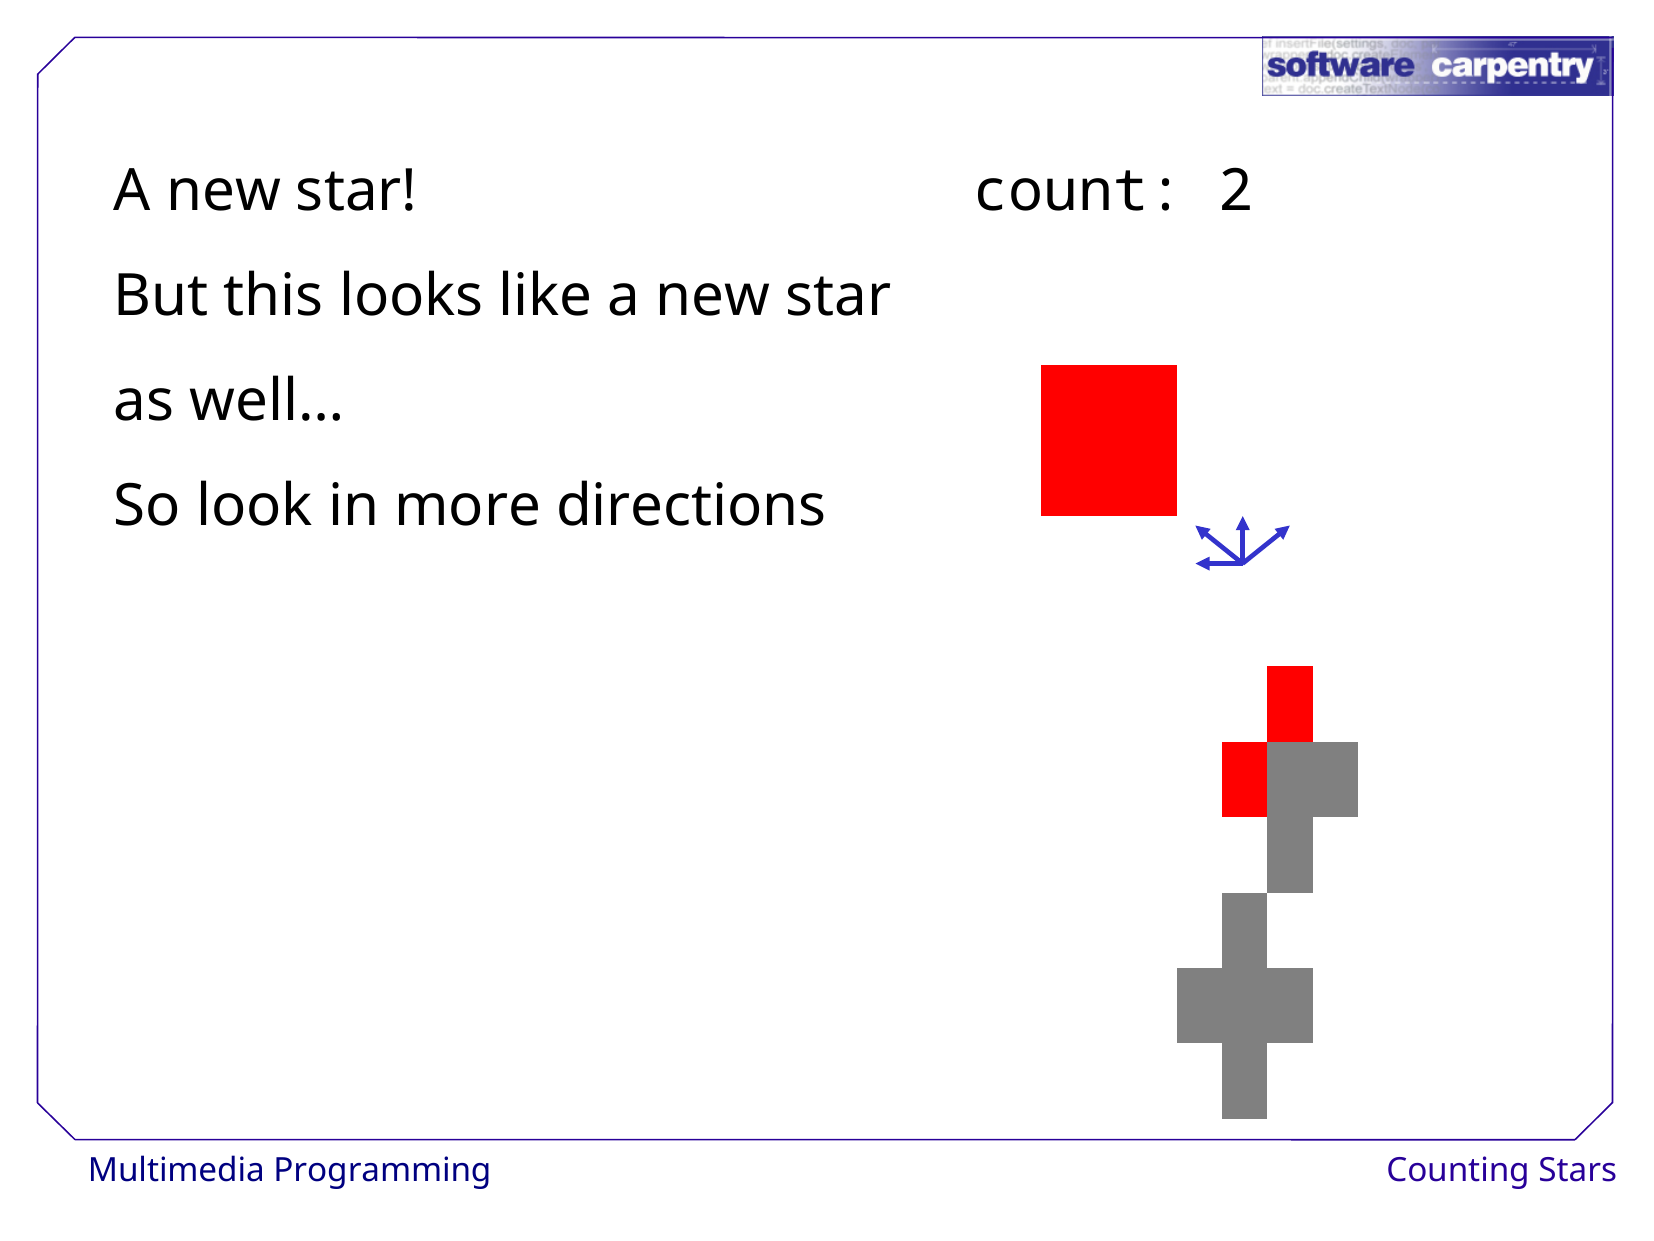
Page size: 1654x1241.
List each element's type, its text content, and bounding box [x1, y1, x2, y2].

table_cell [1086, 1119, 1131, 1194]
table_cell [1358, 968, 1403, 1043]
table_cell [1086, 817, 1131, 893]
table_cell [950, 365, 995, 440]
table_cell [1358, 1119, 1403, 1194]
table_header [1358, 289, 1403, 365]
table_cell [1313, 742, 1358, 817]
table_cell [1267, 1043, 1313, 1119]
table_header [1313, 289, 1358, 365]
table_cell [1086, 968, 1131, 1043]
table_cell [1267, 516, 1313, 591]
table_cell [1131, 817, 1177, 893]
table_header [1267, 289, 1313, 365]
table_cell [1313, 591, 1358, 666]
table_cell [1177, 968, 1222, 1043]
table_cell [1222, 365, 1267, 440]
table_cell [1358, 365, 1403, 440]
table_cell [1041, 1043, 1086, 1119]
table_cell [1358, 1043, 1403, 1119]
table_header [995, 289, 1041, 365]
table_cell [950, 817, 995, 893]
table_cell [1131, 742, 1177, 817]
table_cell [1222, 591, 1267, 666]
table_cell [950, 1043, 995, 1119]
table_cell [1177, 742, 1222, 817]
table_cell [1222, 1043, 1267, 1119]
table_cell [1313, 1119, 1358, 1194]
table_cell [1177, 440, 1222, 516]
table_cell [1313, 817, 1358, 893]
table_cell [1222, 1119, 1267, 1194]
table_cell [1222, 551, 1234, 561]
table_cell [1358, 893, 1403, 968]
table_cell [995, 516, 1041, 591]
table_cell [1131, 893, 1177, 968]
table_header [1222, 289, 1267, 365]
table_cell [995, 591, 1041, 666]
table_header [1041, 289, 1086, 365]
picture [1262, 36, 1614, 96]
table_cell [1244, 516, 1267, 557]
table_cell [1041, 516, 1086, 591]
table_cell [1131, 440, 1177, 516]
table_cell [1086, 440, 1131, 516]
table_cell [1041, 968, 1086, 1043]
table_cell [1358, 666, 1403, 742]
table_cell [1267, 591, 1313, 666]
table_cell [1177, 516, 1222, 591]
table_cell [1313, 968, 1358, 1043]
table_cell [1358, 591, 1403, 666]
table_cell [995, 1119, 1041, 1194]
table_cell [1222, 440, 1267, 516]
table_cell [1222, 516, 1242, 557]
table_cell [1041, 666, 1086, 742]
table_cell [1177, 666, 1222, 742]
table_cell [995, 817, 1041, 893]
table_cell [1086, 591, 1131, 666]
text_box count: 2 [959, 109, 1404, 231]
table_cell [1131, 666, 1177, 742]
table_cell [1041, 591, 1086, 666]
table_cell [950, 742, 995, 817]
table_header [1086, 289, 1131, 365]
table_cell [1358, 817, 1403, 893]
table_cell [1222, 666, 1267, 742]
table_cell [1267, 742, 1313, 817]
table_cell [950, 591, 995, 666]
table_cell [1177, 1043, 1222, 1119]
table_cell [1222, 817, 1267, 893]
table_cell [950, 516, 995, 591]
table_cell [1267, 1119, 1313, 1194]
table_cell [995, 440, 1041, 516]
table_cell [1086, 742, 1131, 817]
table_cell [1086, 893, 1131, 968]
table_cell [1222, 893, 1267, 968]
table_header [1177, 289, 1222, 365]
table_cell [1358, 516, 1403, 591]
table_cell [995, 1043, 1041, 1119]
table_header [950, 289, 995, 365]
table_cell [1313, 893, 1358, 968]
table_cell [950, 1119, 995, 1194]
table_cell [995, 968, 1041, 1043]
table_cell [1267, 666, 1313, 742]
table_cell [1086, 365, 1131, 440]
table_cell [1041, 365, 1086, 440]
table_cell [1131, 516, 1177, 591]
table_cell [1041, 742, 1086, 817]
table_cell [1267, 365, 1313, 440]
table_cell [1086, 516, 1131, 591]
table_cell [1313, 1043, 1358, 1119]
table_cell [1358, 440, 1403, 516]
table_cell [1131, 968, 1177, 1043]
table_cell [1267, 968, 1313, 1043]
table_cell [1041, 1119, 1086, 1194]
table_cell [1177, 1119, 1222, 1194]
table_cell [1222, 968, 1267, 1043]
table_cell [1041, 817, 1086, 893]
table_cell [1222, 742, 1267, 817]
table_cell [1267, 440, 1313, 516]
table_cell [1131, 1119, 1177, 1194]
table_cell [1267, 893, 1313, 968]
table_cell [1177, 893, 1222, 968]
table_cell [995, 666, 1041, 742]
table_cell [1177, 817, 1222, 893]
table_cell [1177, 365, 1222, 440]
table_cell [1358, 742, 1403, 817]
table_header [1131, 289, 1177, 365]
table_cell [1131, 365, 1177, 440]
table_cell [995, 893, 1041, 968]
table_cell [950, 440, 995, 516]
table_cell [995, 365, 1041, 440]
table_cell [1313, 666, 1358, 742]
table_cell [1177, 591, 1222, 666]
table_cell [950, 666, 995, 742]
table_cell [1313, 516, 1358, 591]
table_cell [1267, 817, 1313, 893]
table_cell [950, 893, 995, 968]
table_cell [1313, 440, 1358, 516]
table_cell [1041, 440, 1086, 516]
table_cell [1086, 1043, 1131, 1119]
table_cell [995, 742, 1041, 817]
table_cell [1313, 365, 1358, 440]
table_cell [1131, 1043, 1177, 1119]
text_box A new star! But this looks like a new star as well… So look in more directions [99, 109, 912, 545]
table_cell [1041, 893, 1086, 968]
table_cell [1086, 666, 1131, 742]
table_cell [950, 968, 995, 1043]
table_cell [1131, 591, 1177, 666]
table_cell [1222, 548, 1267, 591]
